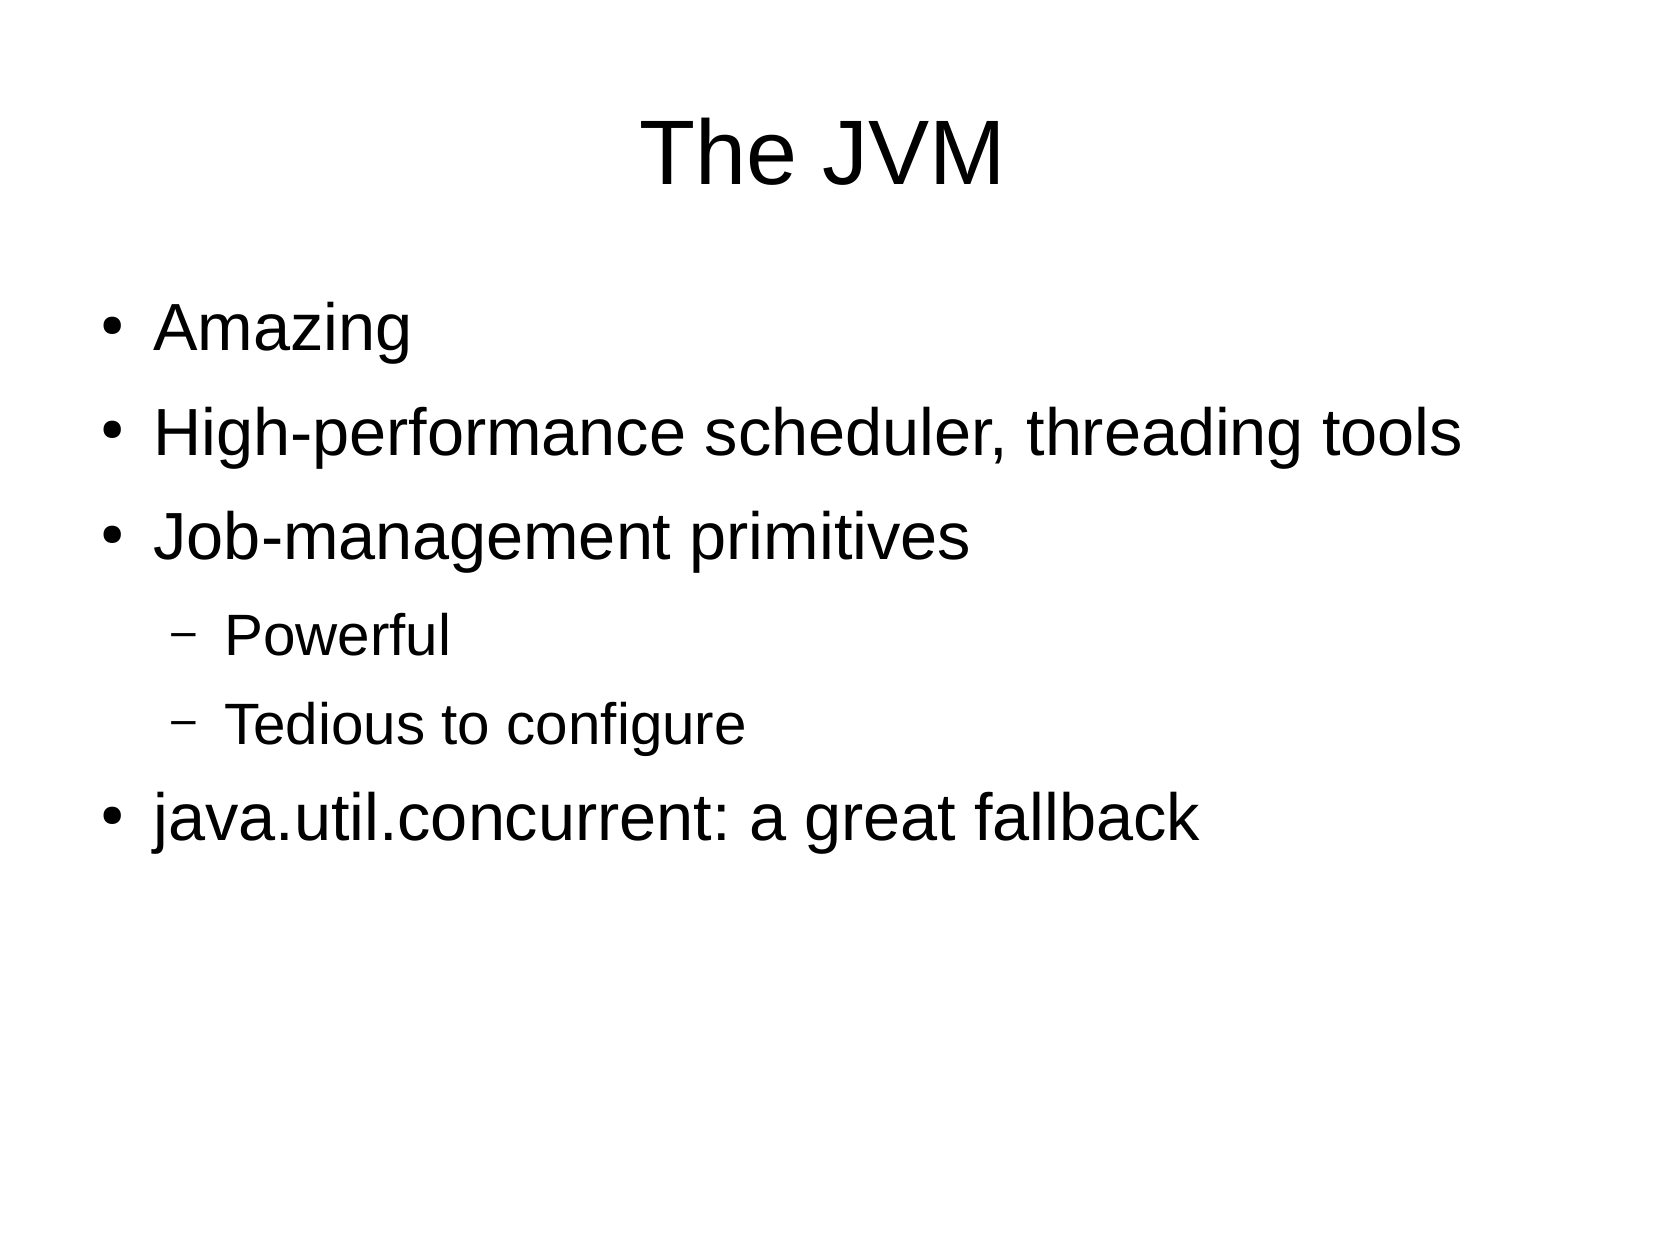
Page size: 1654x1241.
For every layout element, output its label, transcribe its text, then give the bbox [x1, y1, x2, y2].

list Amazing High-performance scheduler, threading tools Job-management primitives Powerful Tedious to configure java.util.concurrent: a great fallback [82, 290, 1571, 1010]
title The JVM [82, 49, 1571, 257]
